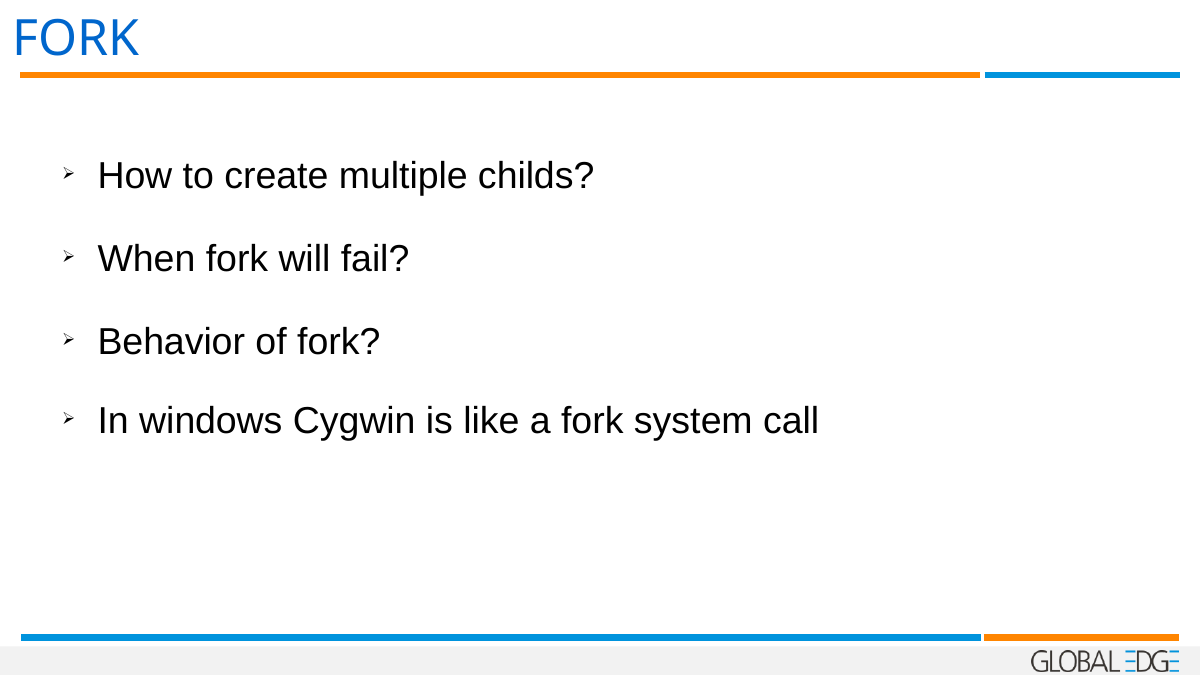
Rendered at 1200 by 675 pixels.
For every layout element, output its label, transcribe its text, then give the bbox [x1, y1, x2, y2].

text_box Behavior of fork? [47, 312, 1063, 370]
text_box In windows Cygwin is like a fork system call [47, 392, 910, 449]
text_box How to create multiple childs? [47, 147, 1075, 205]
text_box When fork will fail? [47, 230, 957, 288]
picture [1031, 650, 1179, 672]
title FORK [12, 6, 1088, 66]
